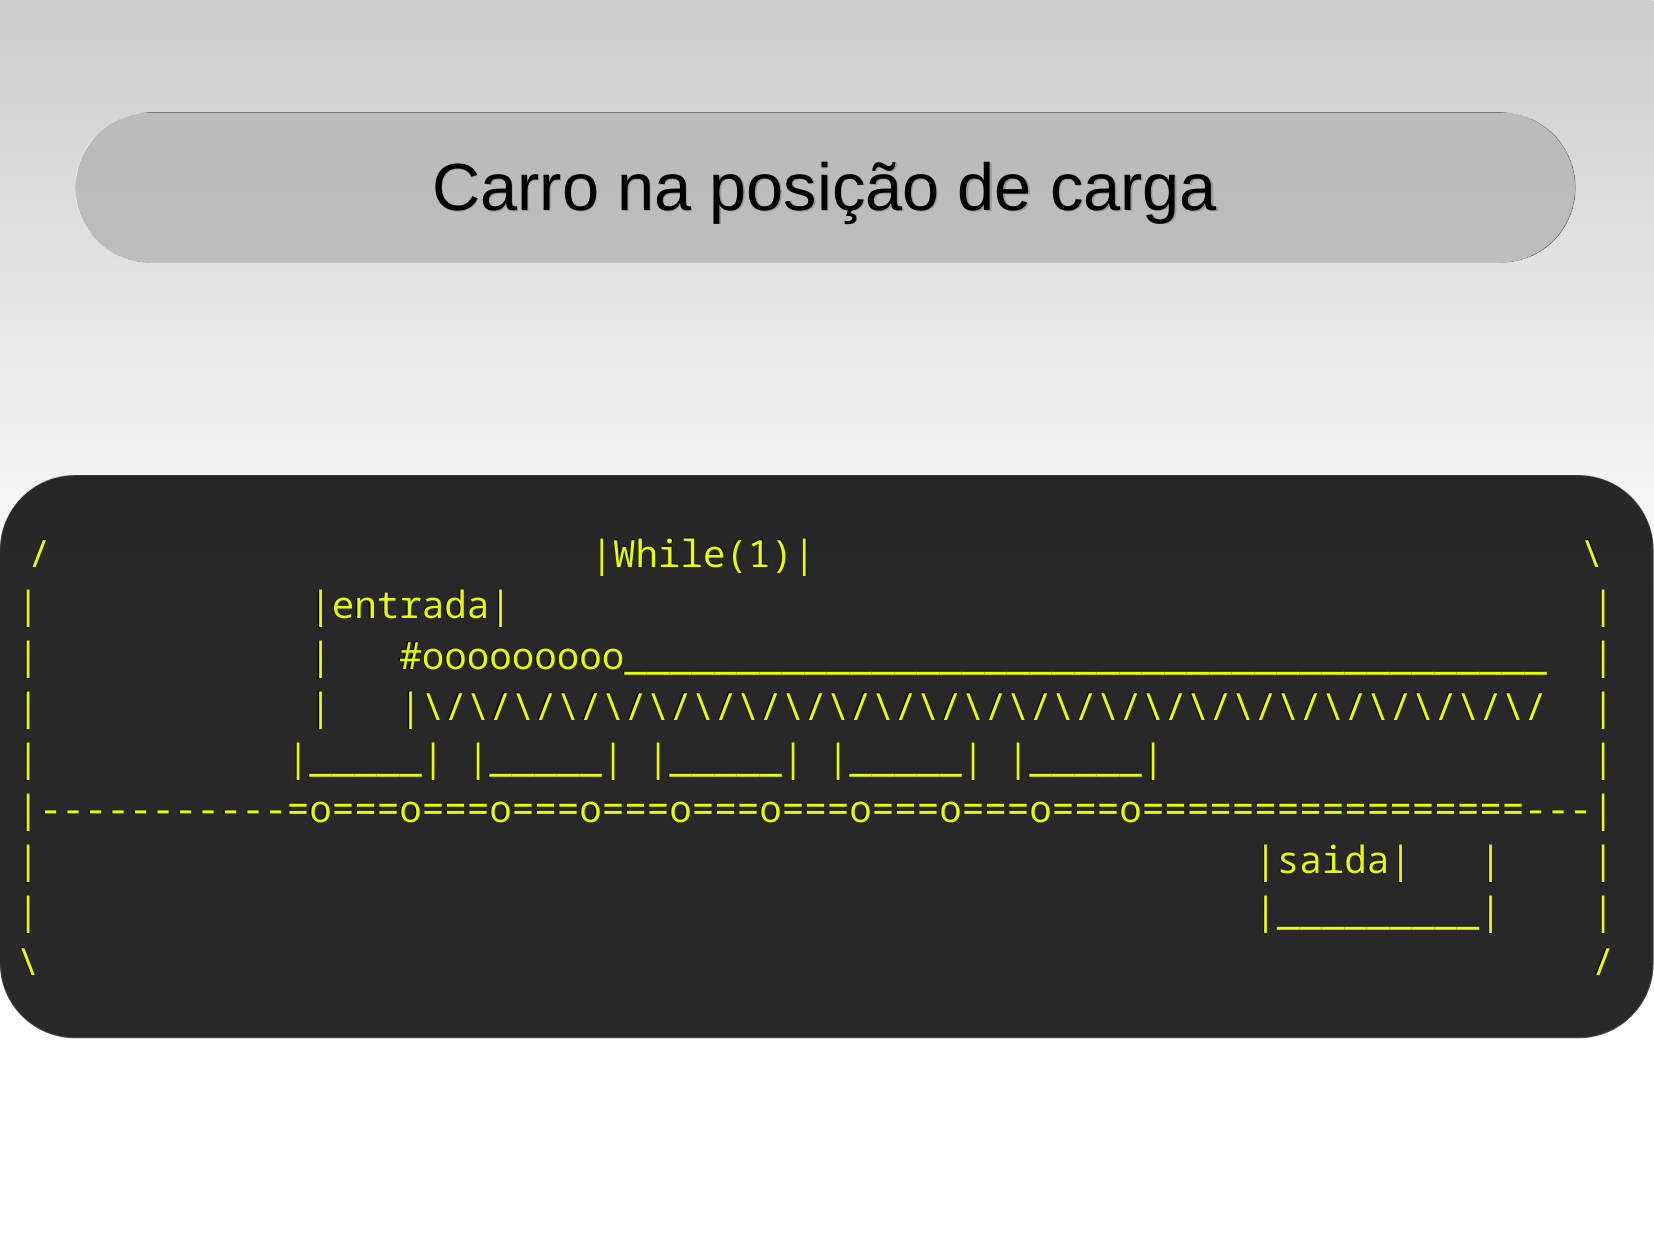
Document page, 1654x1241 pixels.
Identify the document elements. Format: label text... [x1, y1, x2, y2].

text_box / |While(1)| \ | |entrada| | | | #ooooooooo_________________________________________ | | | |\/\/\/\/\/\/\/\/\/\/\/\/\/\/\/\/\/\/\/\/\/\/\/\/\/ | | |_____| |_____| |_____| |_____| |_____| | |-----------=o===o===o===o===o===o===o===o===o===o=================---| | |saida| | | | |_________| | \ / [0, 475, 1654, 1039]
text_box Carro na posição de carga [75, 112, 1576, 263]
